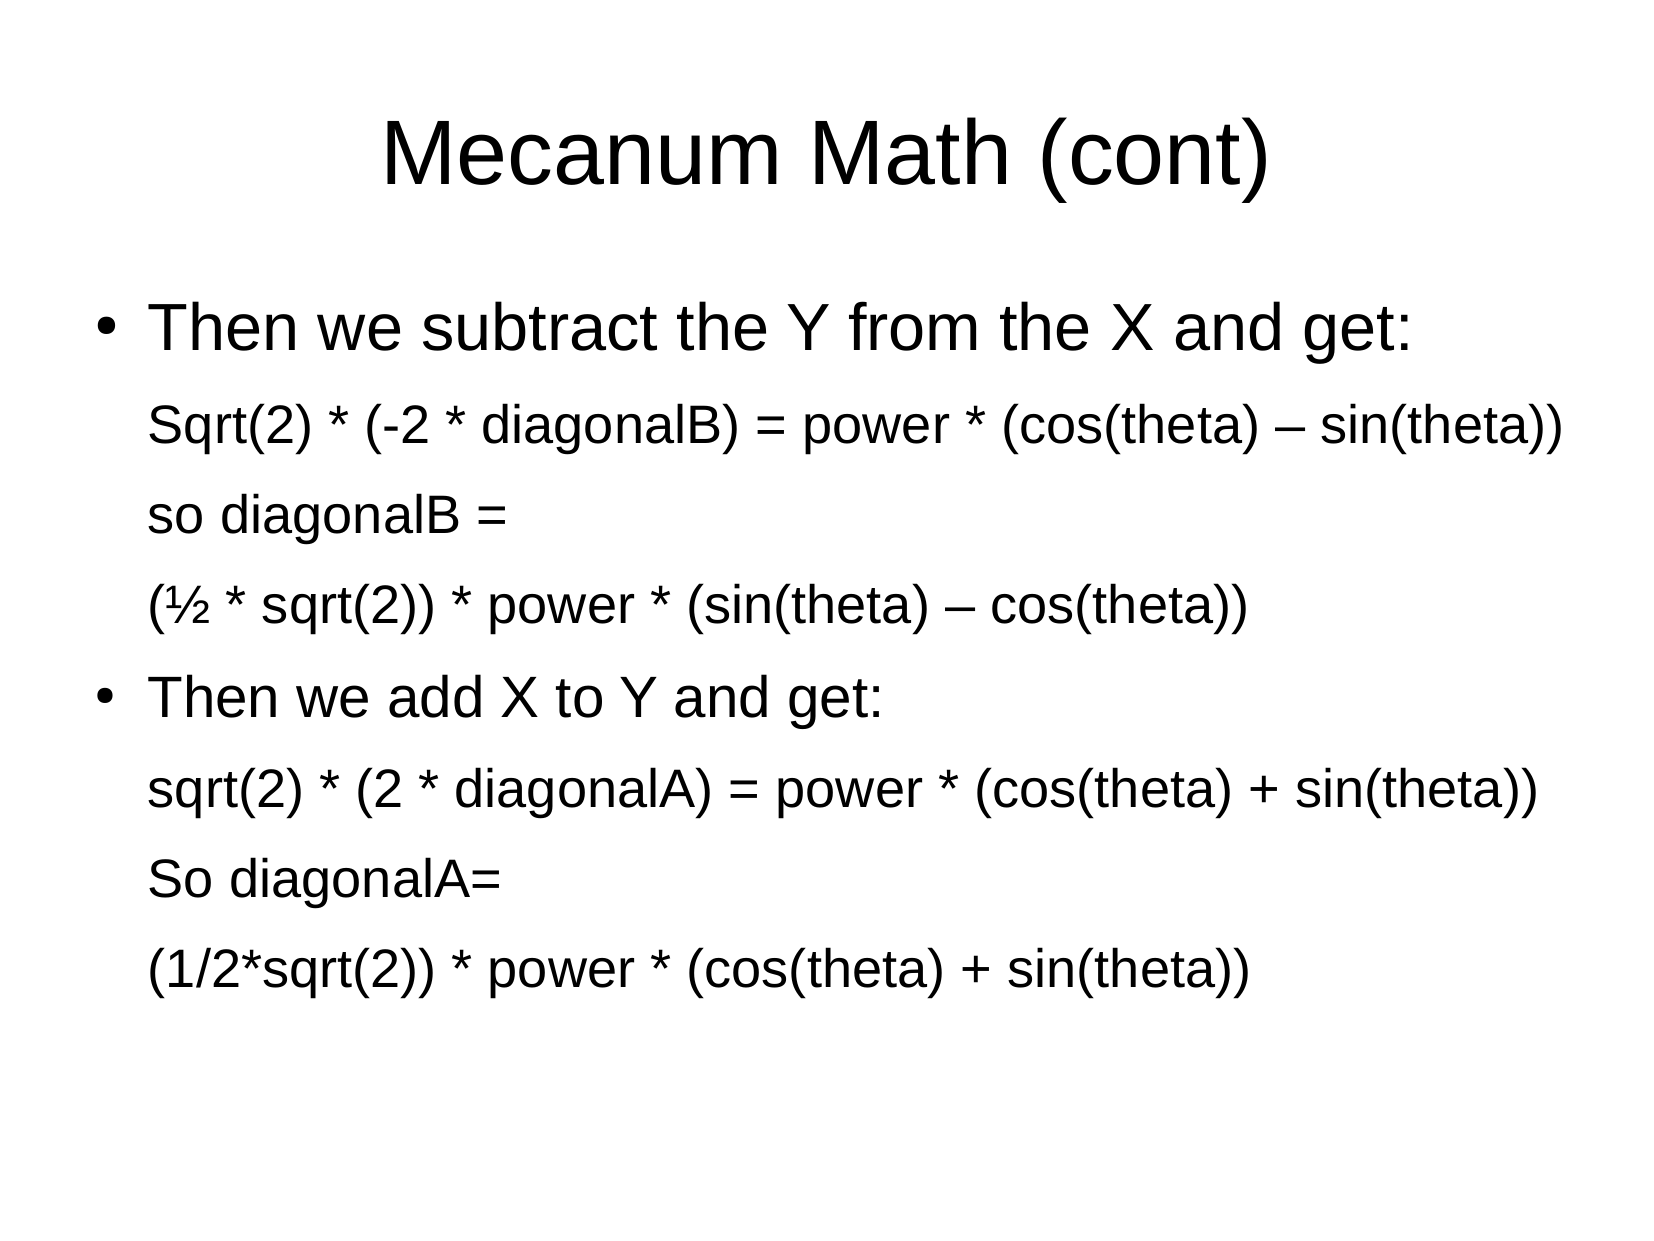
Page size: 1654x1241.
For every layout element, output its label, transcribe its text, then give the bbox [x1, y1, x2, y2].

list Then we subtract the Y from the X and get: Sqrt(2) * (-2 * diagonalB) = power * (cos(theta) – sin(theta)) so diagonalB = (½ * sqrt(2)) * power * (sin(theta) – cos(theta)) Then we add X to Y and get: sqrt(2) * (2 * diagonalA) = power * (cos(theta) + sin(theta)) So diagonalA= (1/2*sqrt(2)) * power * (cos(theta) + sin(theta)) [76, 290, 1570, 1066]
title Mecanum Math (cont) [82, 49, 1571, 257]
